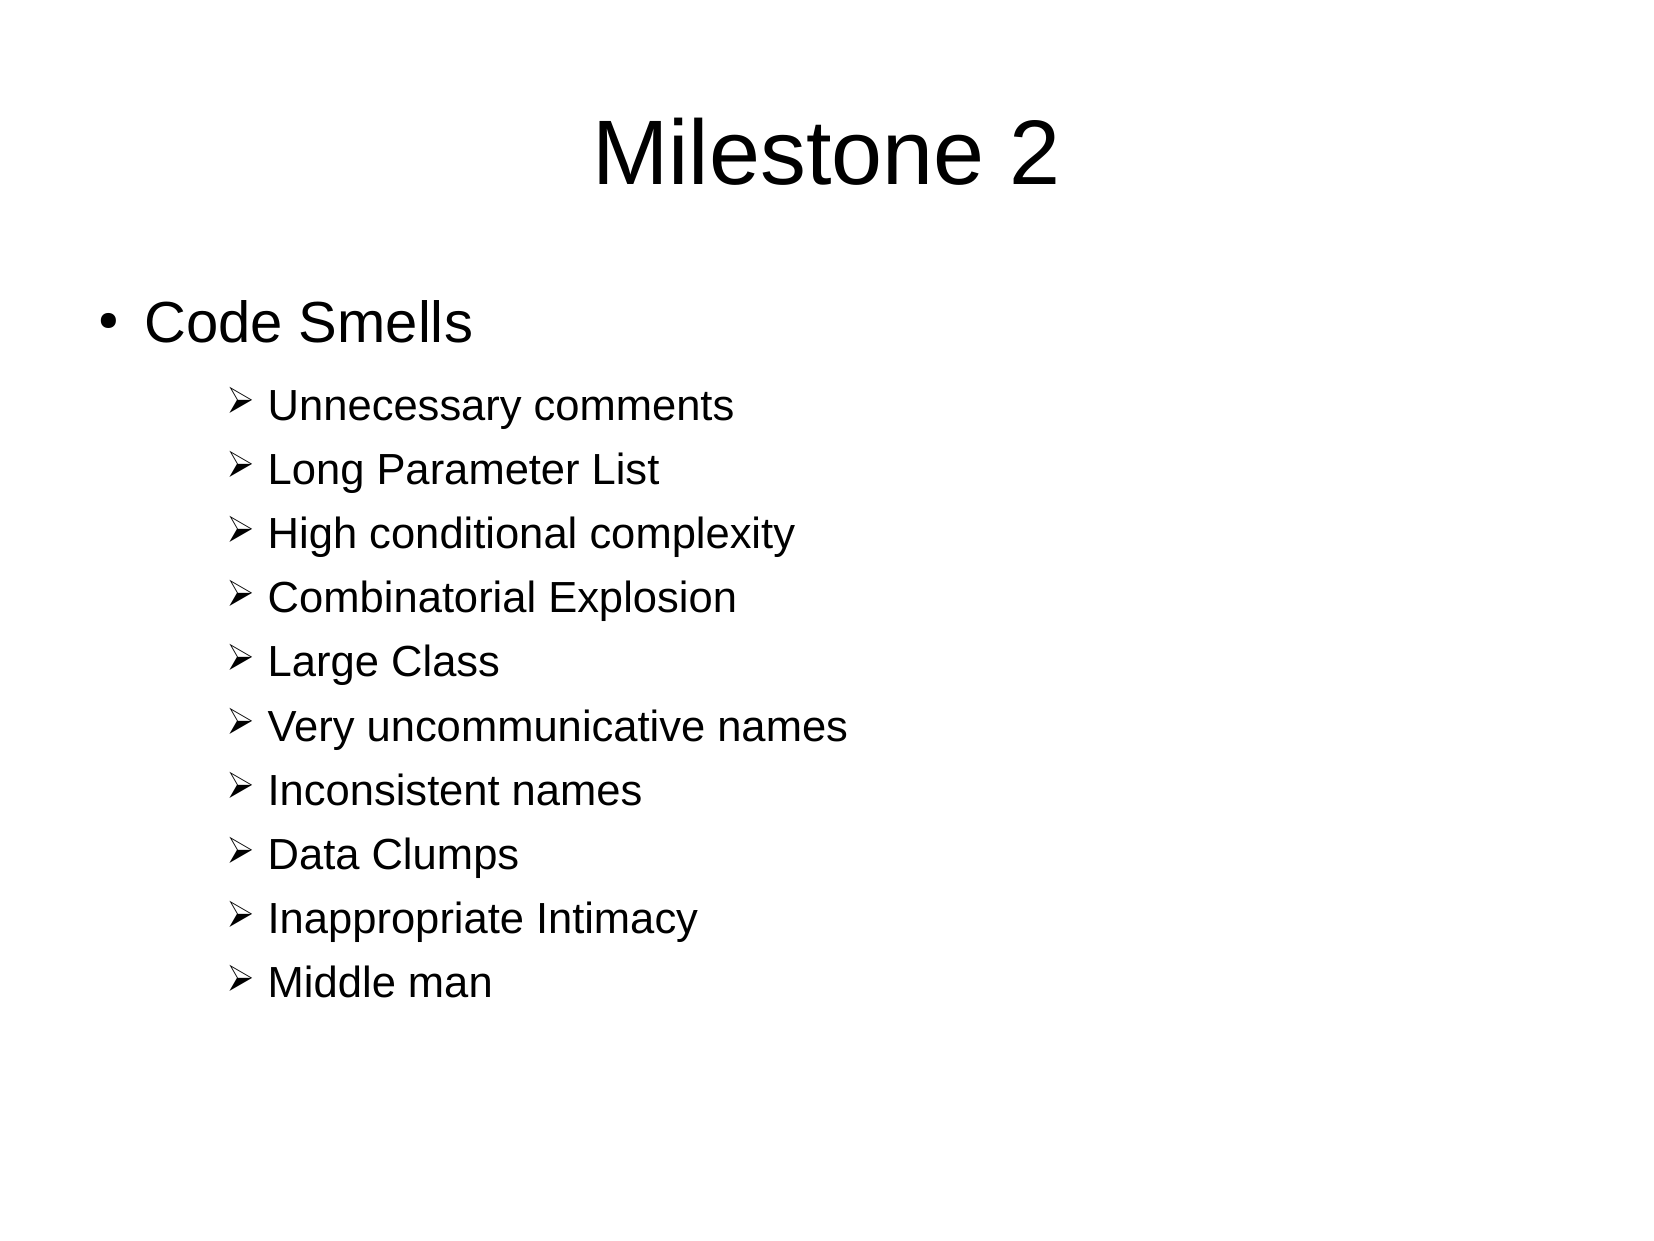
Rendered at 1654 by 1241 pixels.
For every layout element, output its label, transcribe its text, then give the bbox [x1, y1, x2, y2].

list Code Smells Unnecessary comments Long Parameter List High conditional complexity Combinatorial Explosion Large Class Very uncommunicative names Inconsistent names Data Clumps Inappropriate Intimacy Middle man [82, 290, 1571, 1010]
title Milestone 2 [82, 49, 1571, 257]
